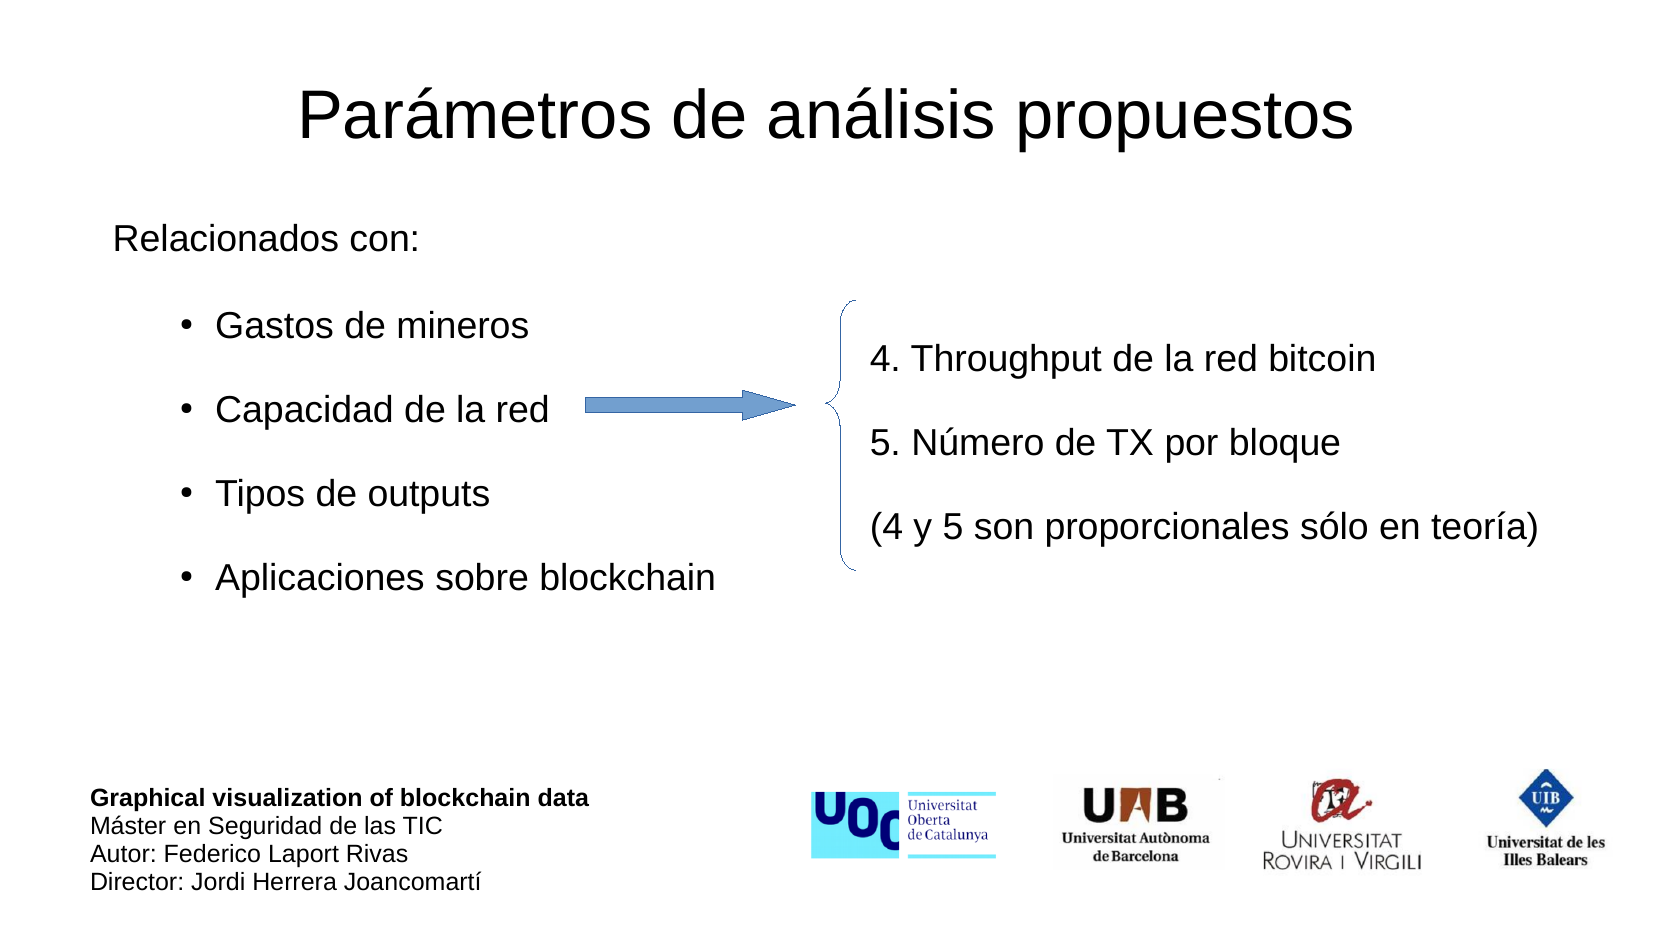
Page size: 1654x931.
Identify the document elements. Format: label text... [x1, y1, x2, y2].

text_box Graphical visualization of blockchain data Máster en Seguridad de las TIC Autor: Federico Laport Rivas Director: Jordi Herrera Joancomartí [90, 783, 616, 896]
text_box [585, 390, 796, 421]
text_box 4. Throughput de la red bitcoin 5. Número de TX por bloque (4 y 5 son proporcionales sólo en teoría) [855, 330, 1591, 555]
text_box Gastos de mineros Capacidad de la red Tipos de outputs Aplicaciones sobre blockchain [165, 297, 1051, 691]
picture [788, 752, 1636, 901]
text_box Relacionados con: [97, 210, 436, 267]
title Parámetros de análisis propuestos [82, 37, 1571, 193]
